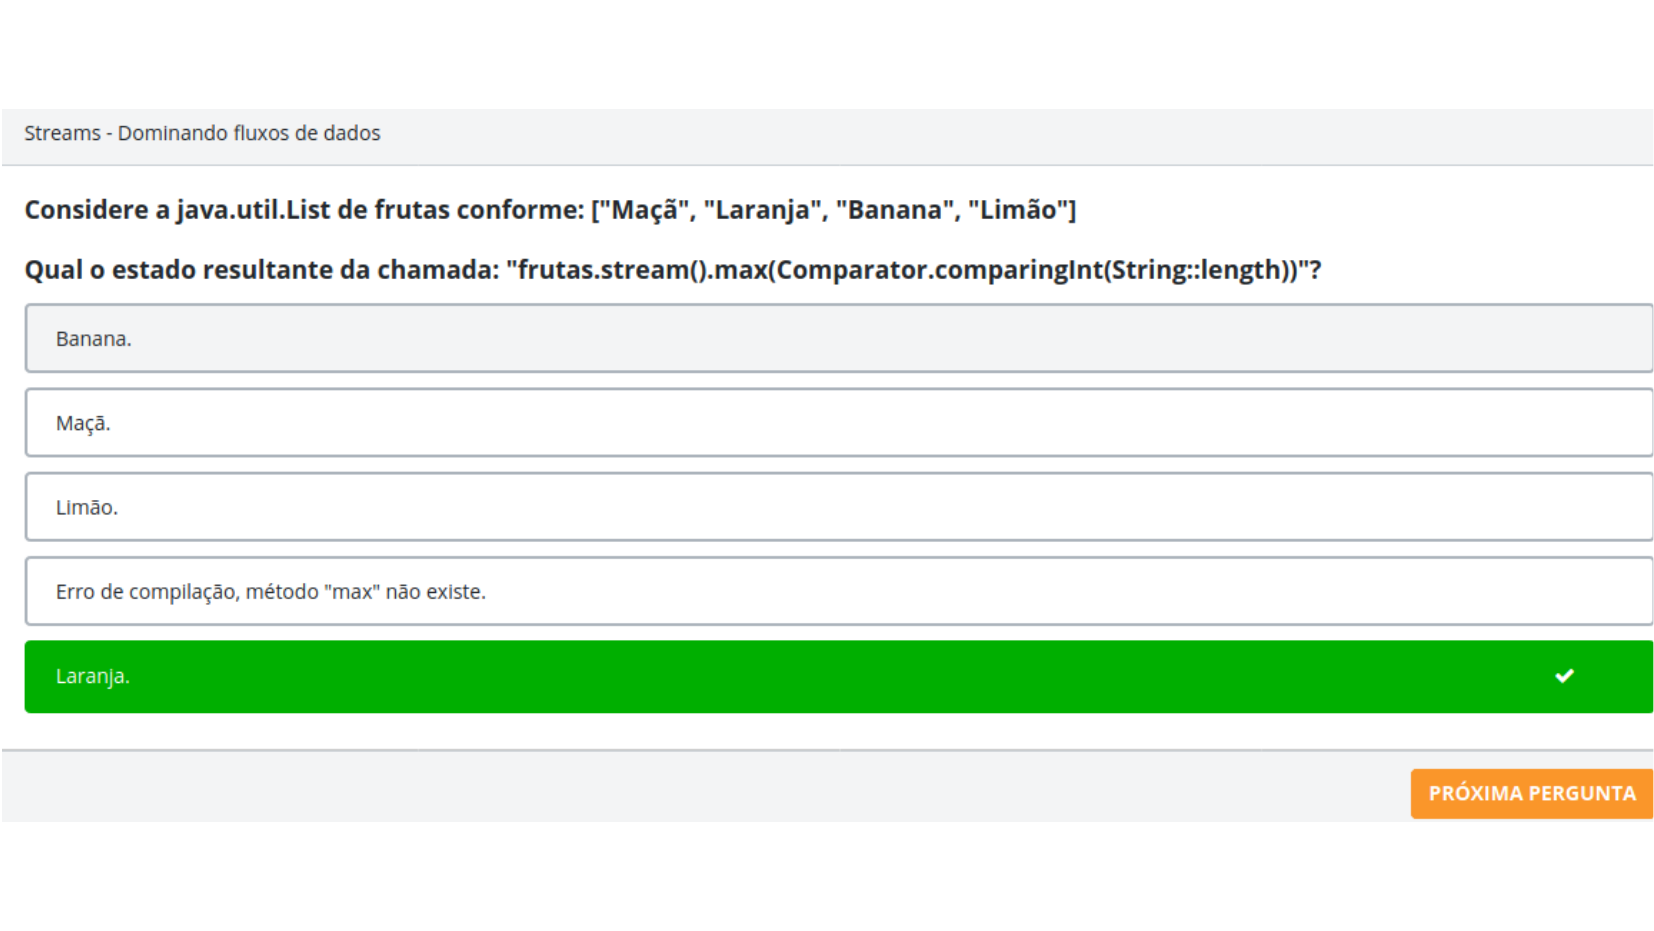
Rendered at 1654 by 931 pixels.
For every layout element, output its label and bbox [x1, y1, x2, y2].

picture [2, 109, 1654, 822]
